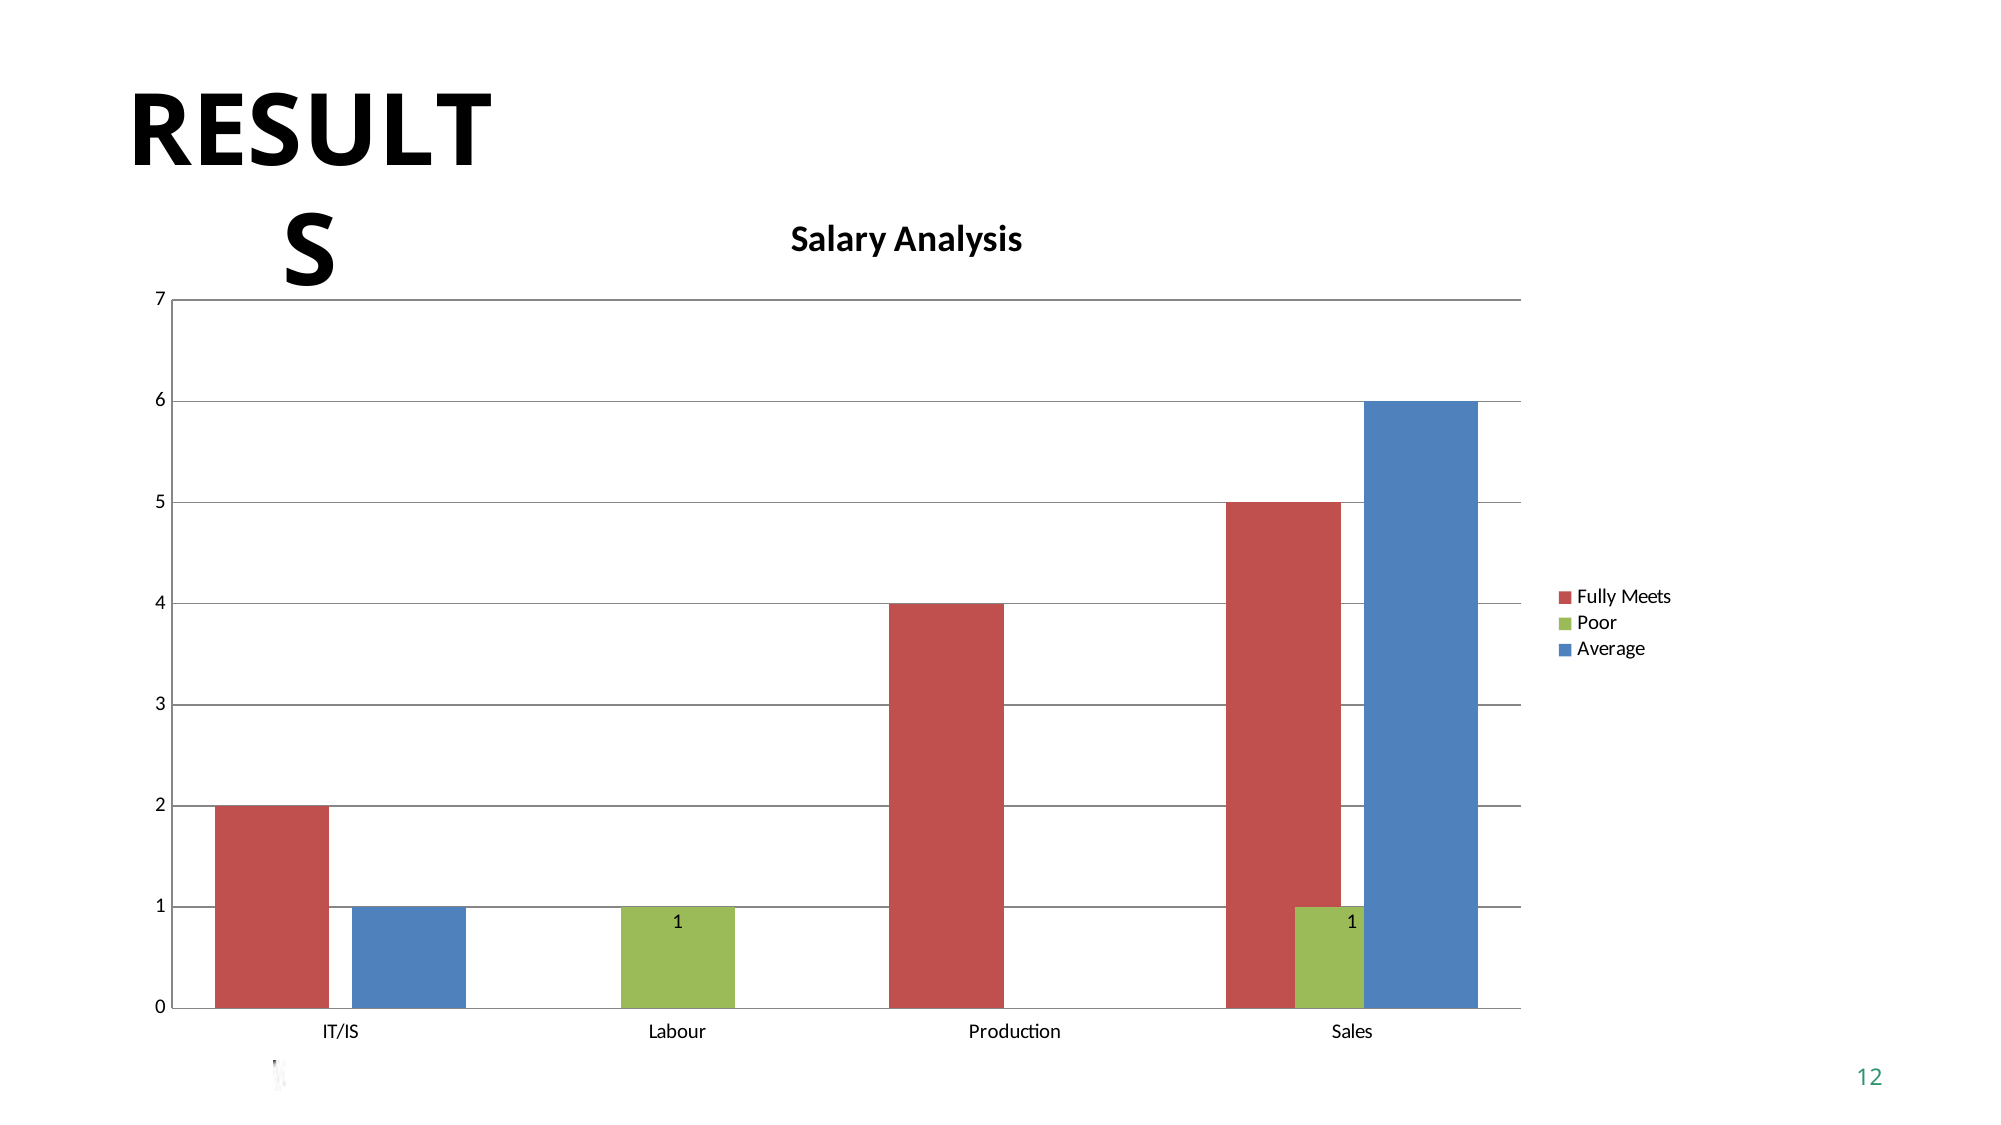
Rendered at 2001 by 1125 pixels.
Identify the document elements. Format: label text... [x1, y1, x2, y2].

title RESULTS [123, 63, 524, 186]
picture [273, 1061, 286, 1091]
text_box 12 [1849, 1061, 1888, 1094]
chart [123, 186, 1691, 1061]
